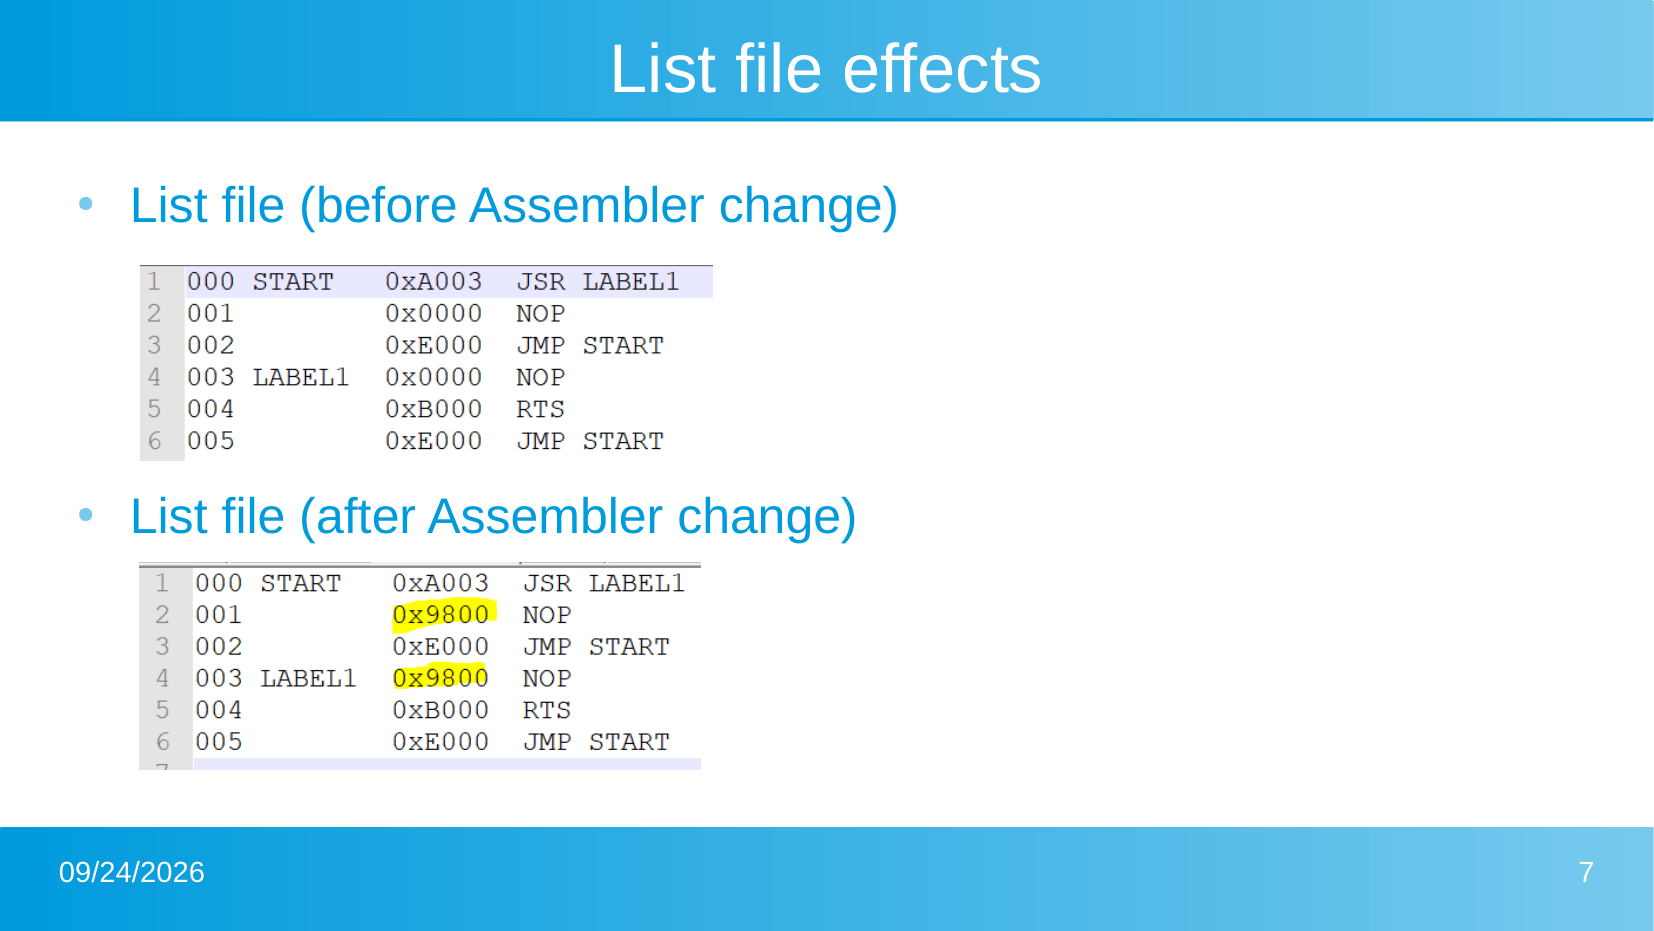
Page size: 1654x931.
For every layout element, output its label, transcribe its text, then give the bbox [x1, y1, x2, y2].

picture [139, 562, 701, 770]
list List file (before Assembler change) List file (after Assembler change) [59, 177, 1595, 768]
title List file effects [59, 29, 1595, 108]
picture [140, 265, 713, 461]
